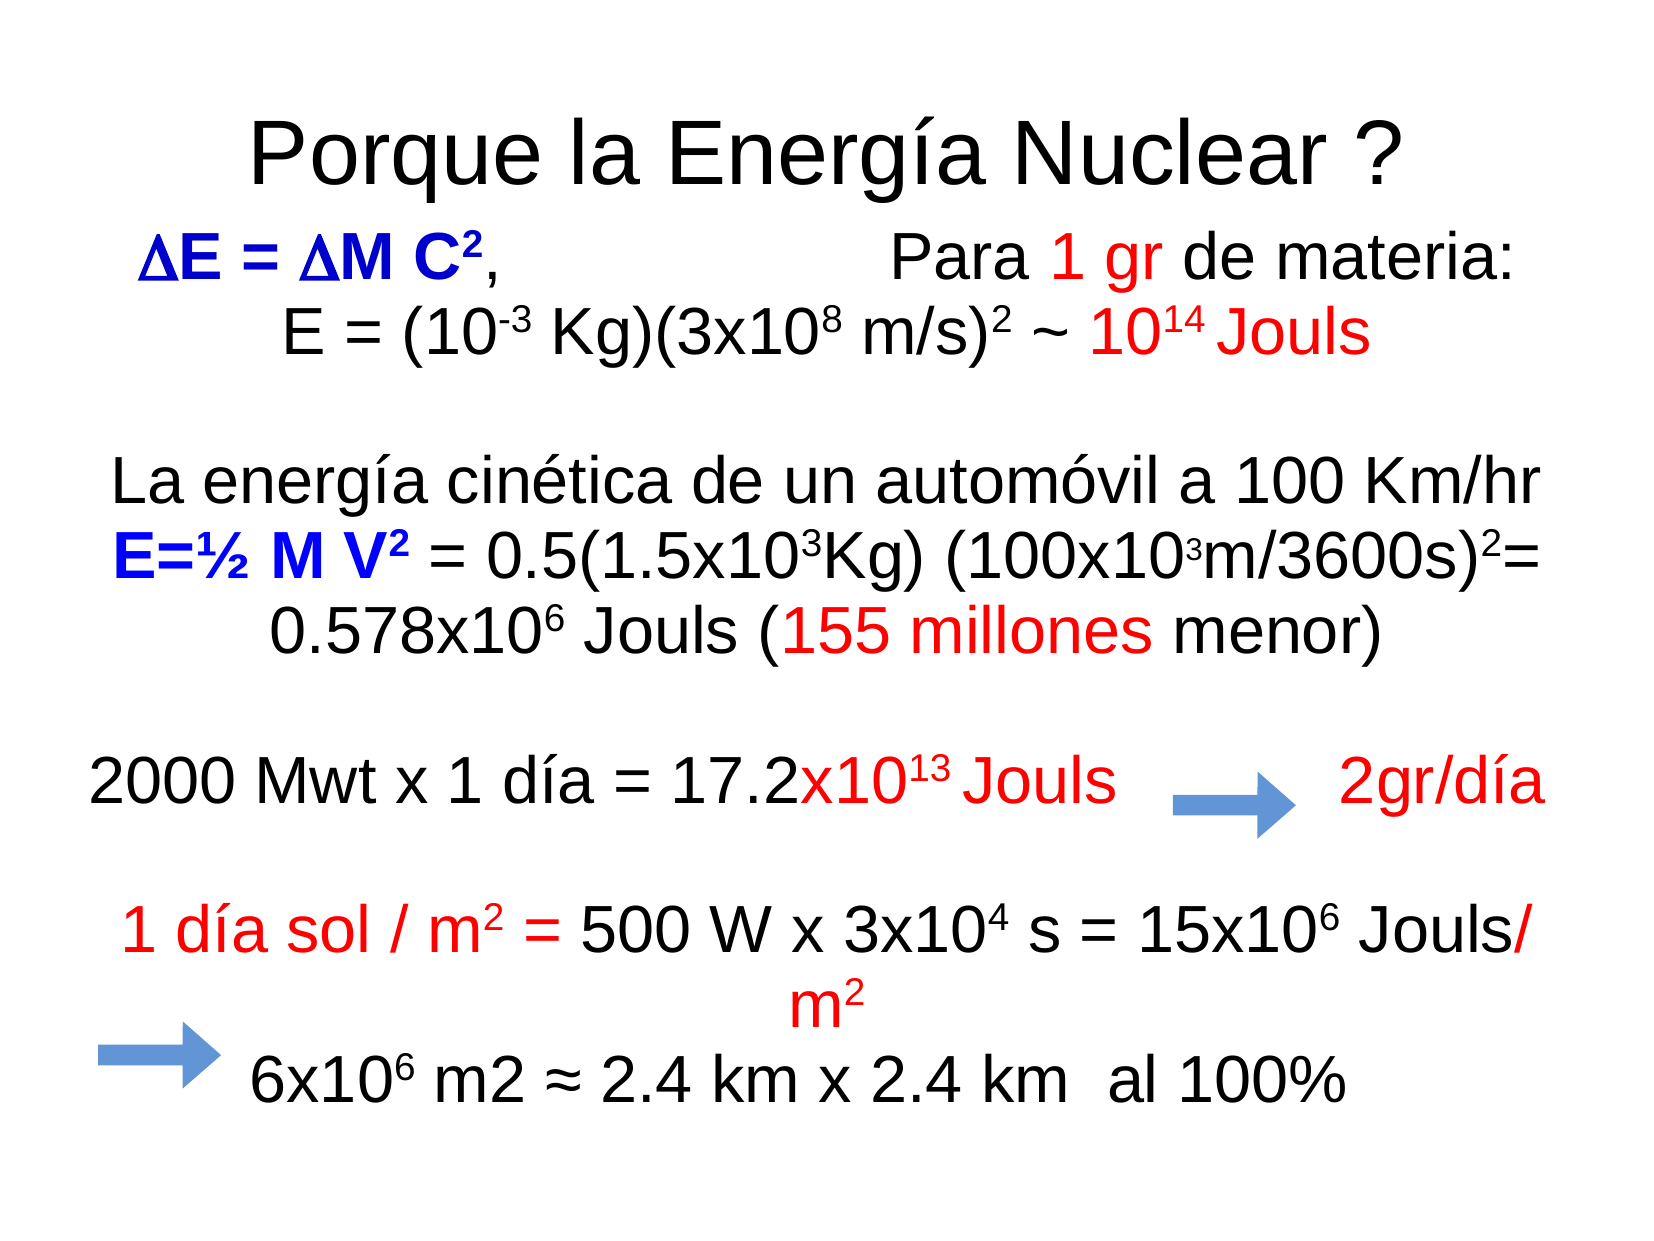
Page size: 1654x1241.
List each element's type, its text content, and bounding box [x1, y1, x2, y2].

chart [773, 595, 892, 655]
title Porque la Energía Nuclear ? [82, 49, 1571, 212]
picture [94, 1017, 225, 1093]
subtitle DE = DM C2, Para 1 gr de materia: E = (10-3 Kg)(3x108 m/s)2 ~ 1014 Jouls La energía cinética de un automóvil a 100 Km/hr E=½ M V2 = 0.5(1.5x103Kg) (100x103m/3600s)2= 0.578x106 Jouls (155 millones menor) 2000 Mwt x 1 día = 17.2x1013 Jouls 2gr/día 1 día sol / m2 = 500 W x 3x104 s = 15x106 Jouls/ m2 6x106 m2 ≈ 2.4 km x 2.4 km al 100% [82, 212, 1571, 1123]
picture [1169, 767, 1300, 843]
